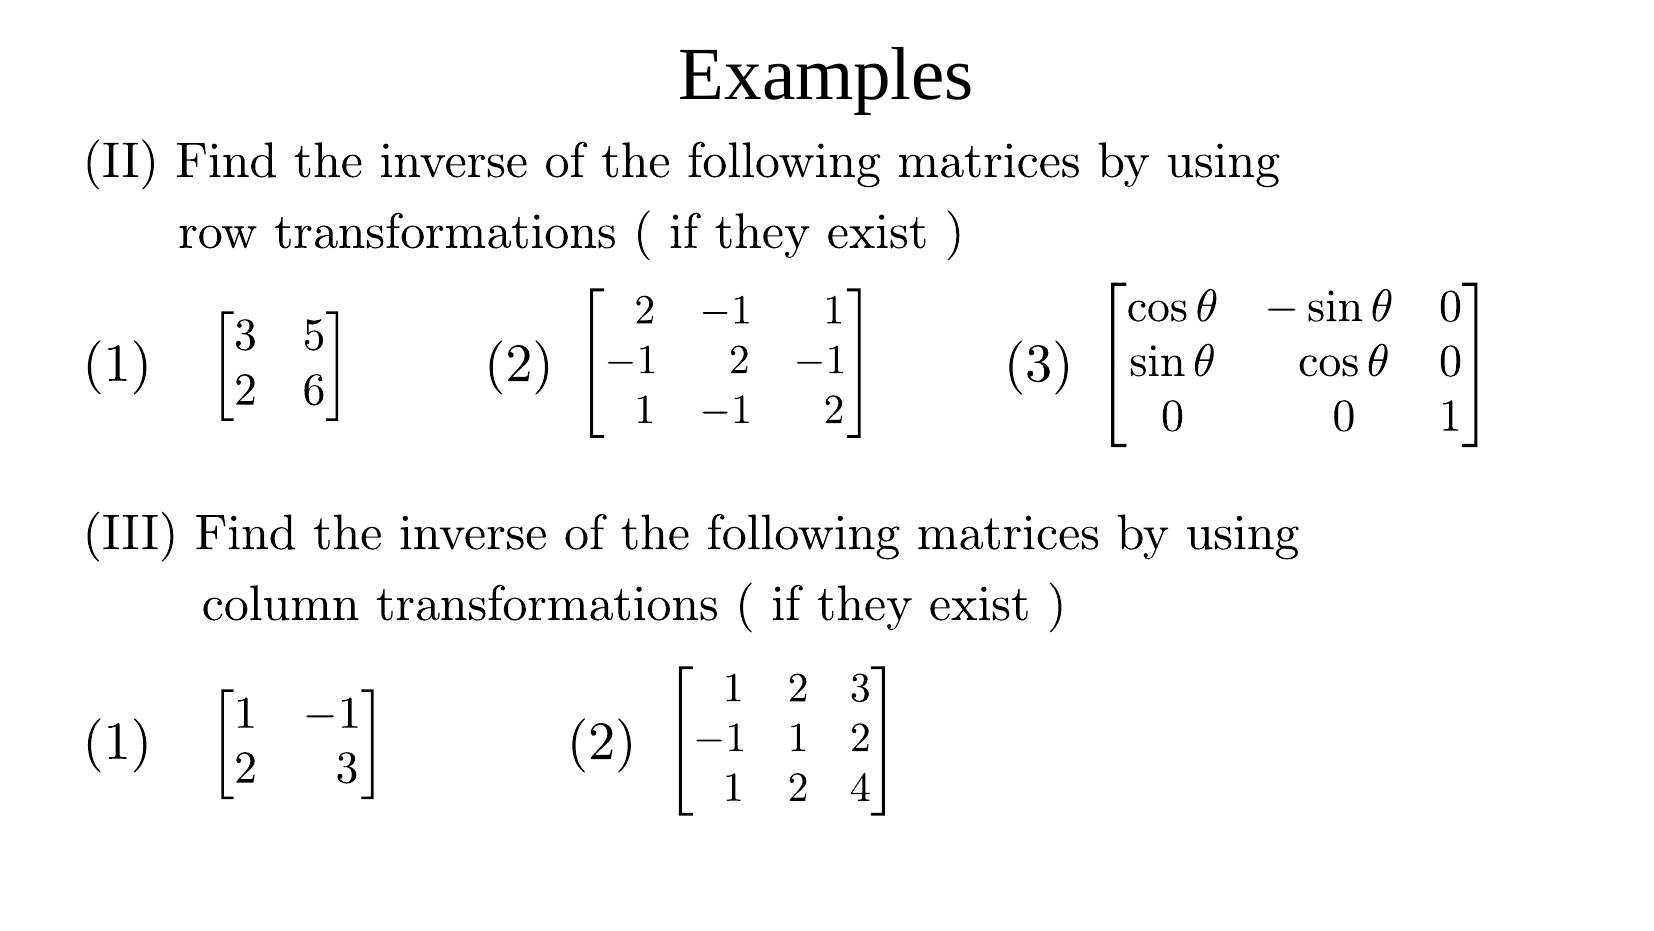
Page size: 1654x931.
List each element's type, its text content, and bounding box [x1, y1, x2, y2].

text_box [212, 311, 339, 421]
text_box [486, 340, 549, 395]
text_box [85, 139, 1280, 190]
text_box [667, 666, 885, 816]
text_box [212, 689, 374, 800]
text_box [203, 582, 1062, 633]
text_box [1098, 282, 1478, 448]
text_box [85, 511, 1299, 562]
subtitle [47, 129, 1607, 898]
title Examples [82, 32, 1571, 116]
text_box [1006, 340, 1068, 395]
text_box [85, 718, 147, 773]
text_box [569, 718, 631, 773]
text_box [179, 210, 960, 261]
text_box [85, 340, 147, 395]
text_box [578, 288, 861, 438]
